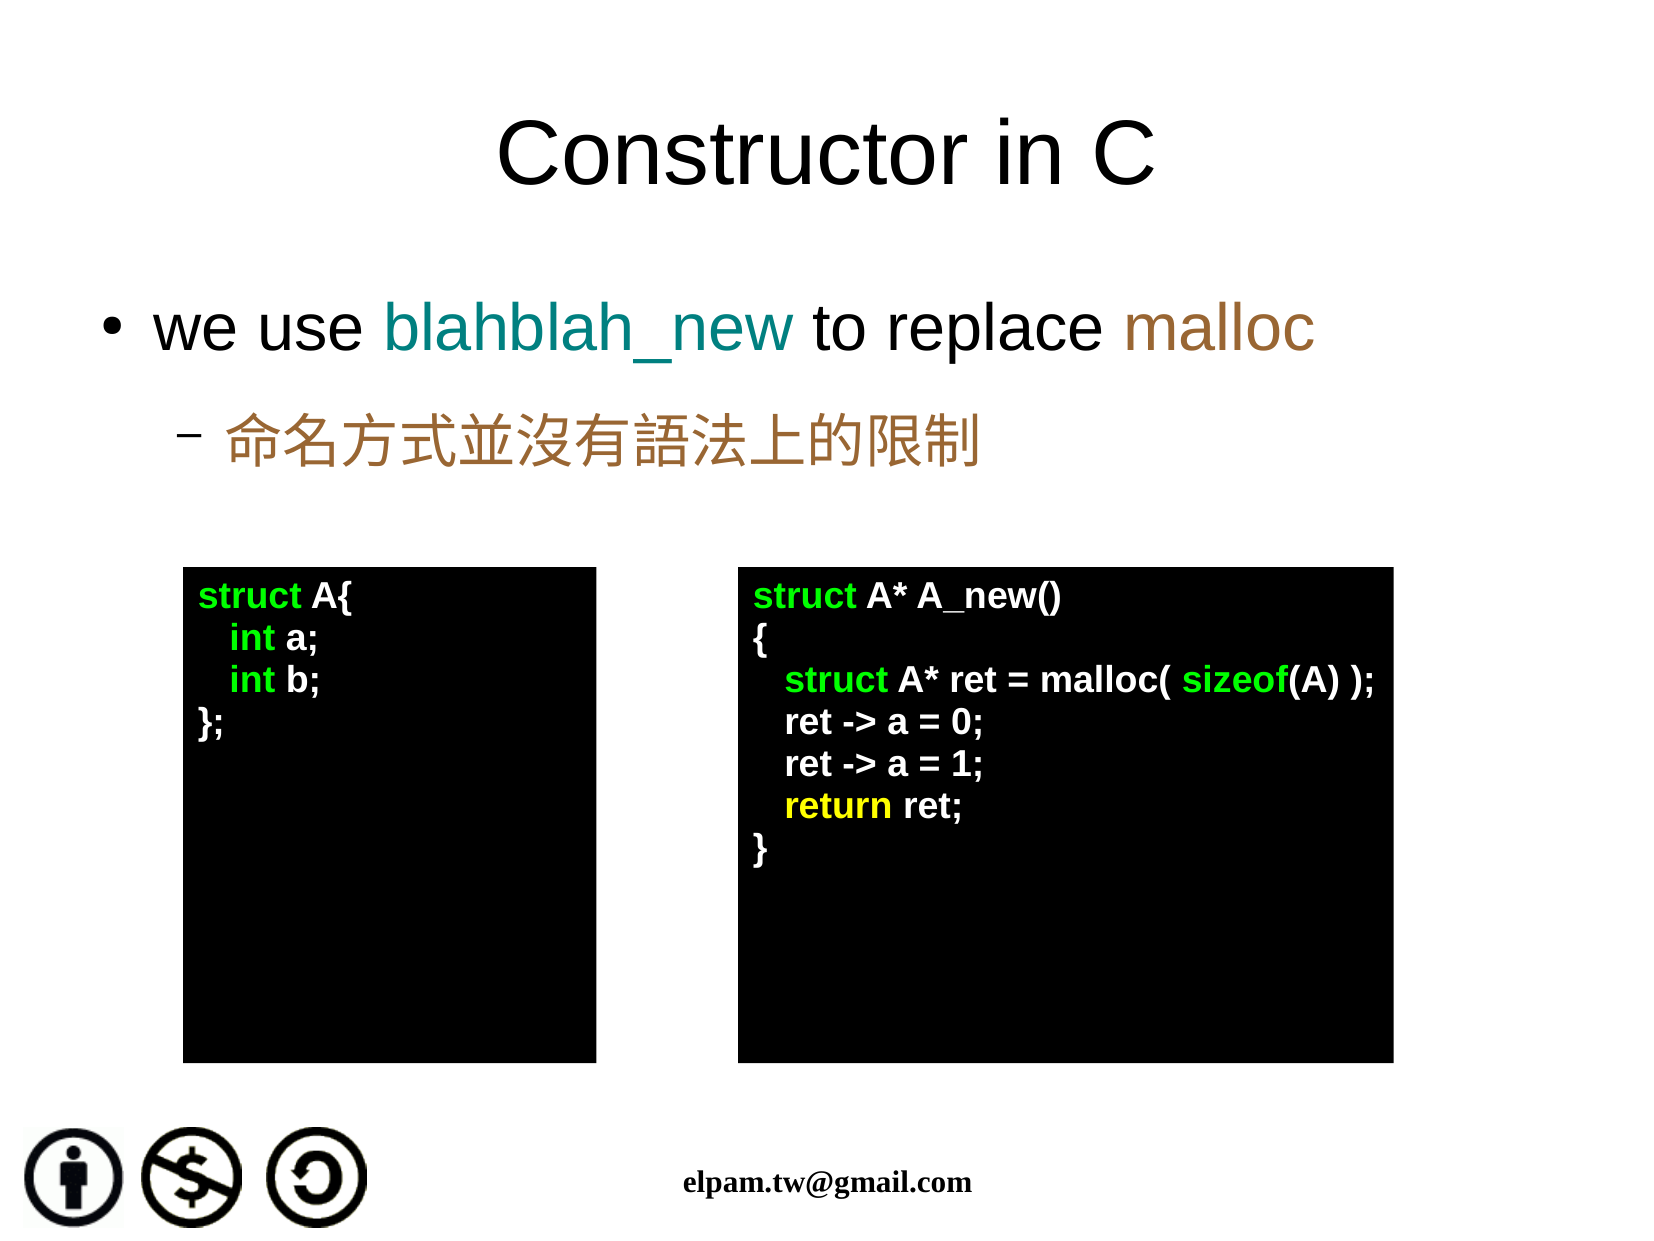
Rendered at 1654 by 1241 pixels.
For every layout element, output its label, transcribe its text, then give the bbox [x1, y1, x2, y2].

title Constructor in C [82, 49, 1571, 257]
picture [266, 1127, 367, 1228]
text_box struct A{ int a; int b; }; [183, 567, 597, 1064]
text_box struct A* A_new() { struct A* ret = malloc( sizeof(A) ); ret -> a = 0; ret -> a = 1; return ret; } [738, 567, 1394, 1064]
picture [141, 1127, 242, 1228]
picture [23, 1127, 124, 1228]
list we use blahblah_new to replace malloc 命名方式並沒有語法上的限制 [82, 290, 1571, 1109]
